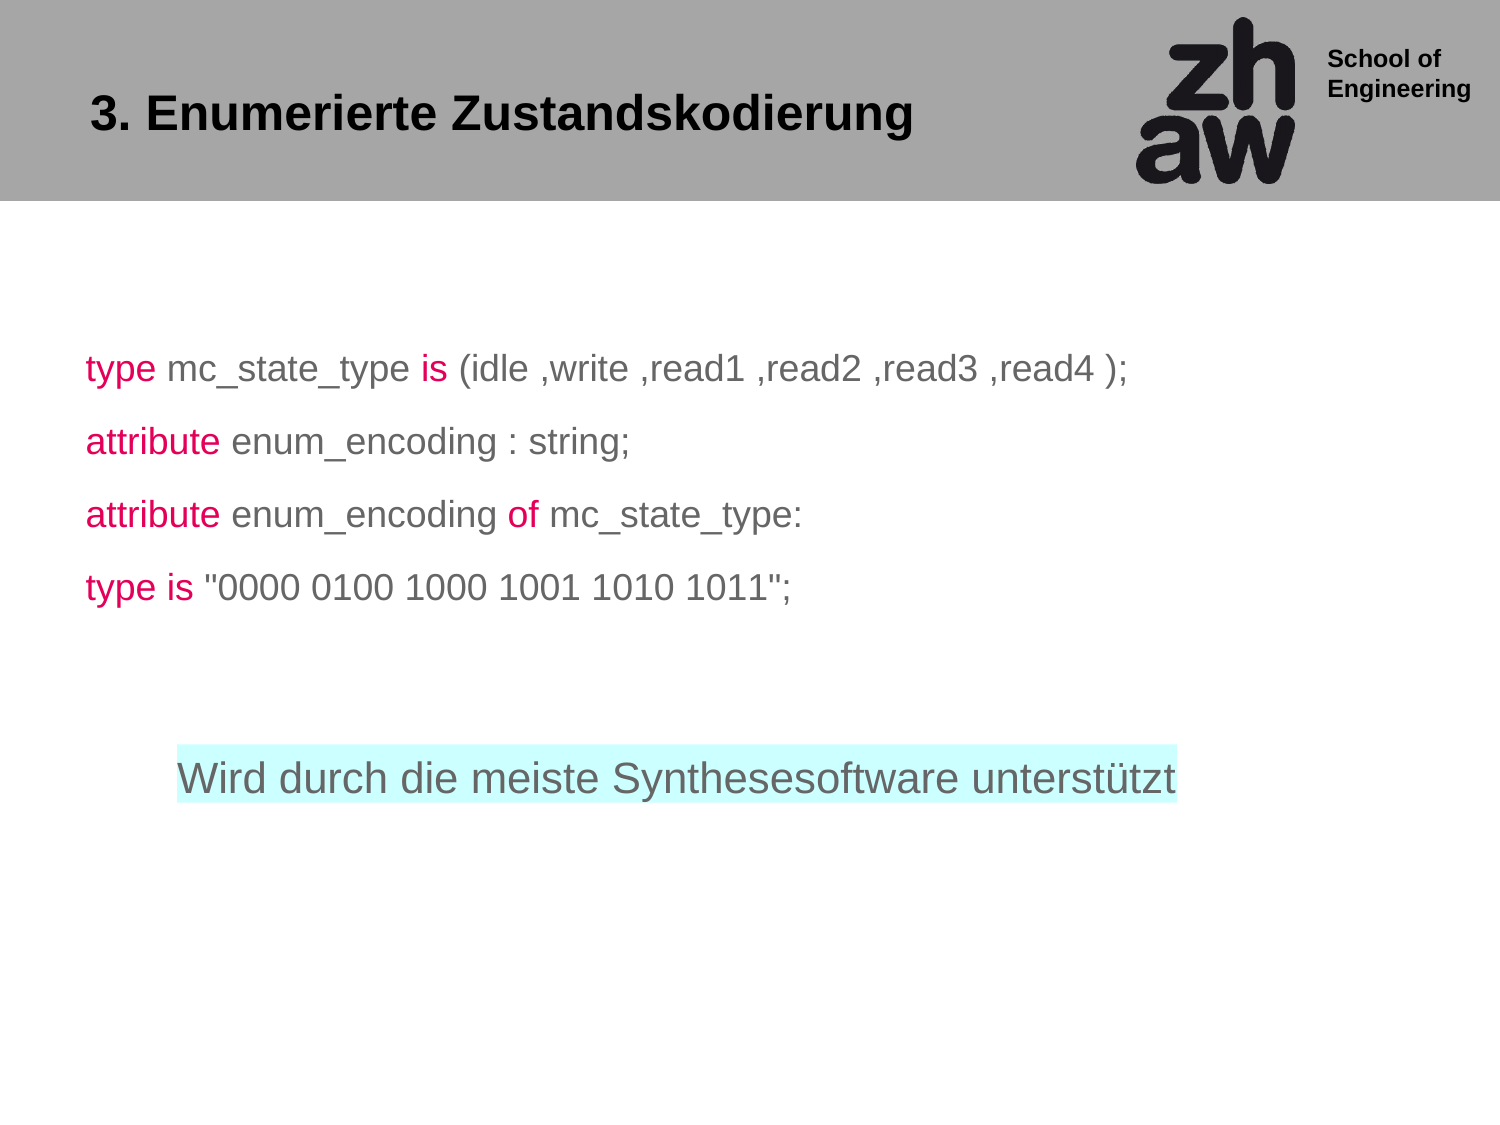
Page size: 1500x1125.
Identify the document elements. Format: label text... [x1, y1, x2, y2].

title 3. Enumerierte Zustandskodierung [74, 45, 1102, 176]
picture [1136, 17, 1295, 184]
text_box type mc_state_type is (idle ,write ,read1 ,read2 ,read3 ,read4 ); attribute enum_encoding : string; attribute enum_encoding of mc_state_type: type is "0000 0100 1000 1001 1010 1011"; [85, 345, 1357, 681]
text_box Wird durch die meiste Synthesesoftware unterstützt [177, 744, 1177, 803]
